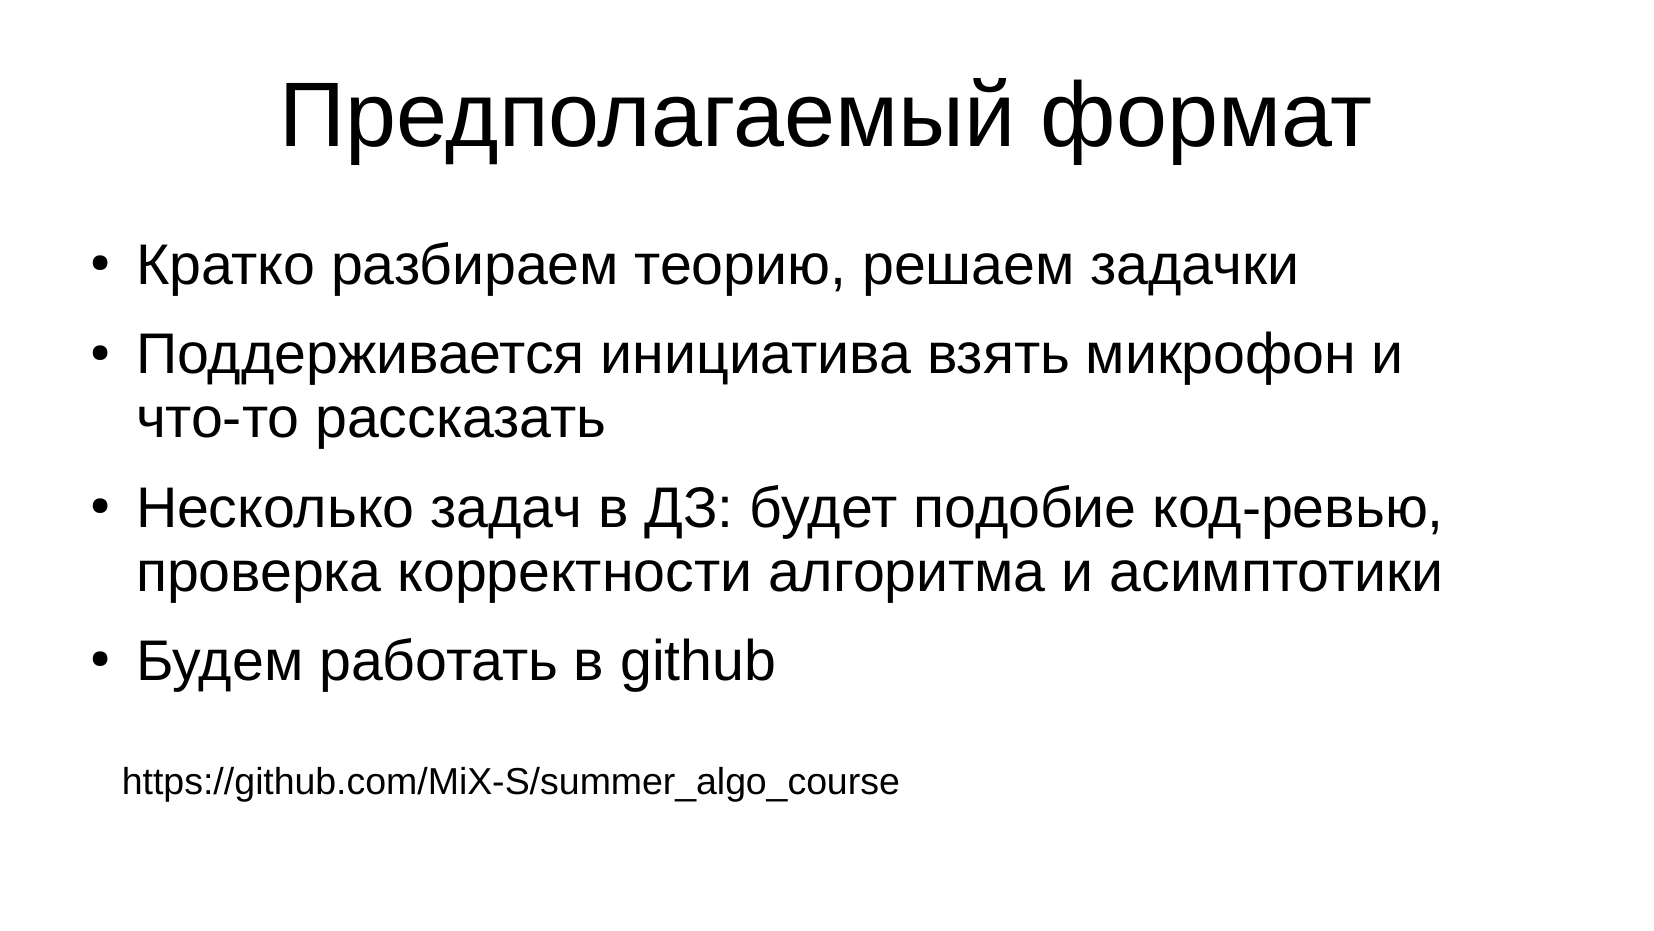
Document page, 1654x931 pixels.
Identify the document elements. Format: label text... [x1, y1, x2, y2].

list Кратко разбираем теорию, решаем задачки Поддерживается инициатива взять микрофон и что-то рассказать Несколько задач в ДЗ: будет подобие код-ревью, проверка корректности алгоритма и асимптотики Будем работать в github [75, 232, 1463, 721]
title Предполагаемый формат [82, 37, 1571, 193]
text_box https://github.com/MiX-S/summer_algo_course [107, 753, 916, 811]
